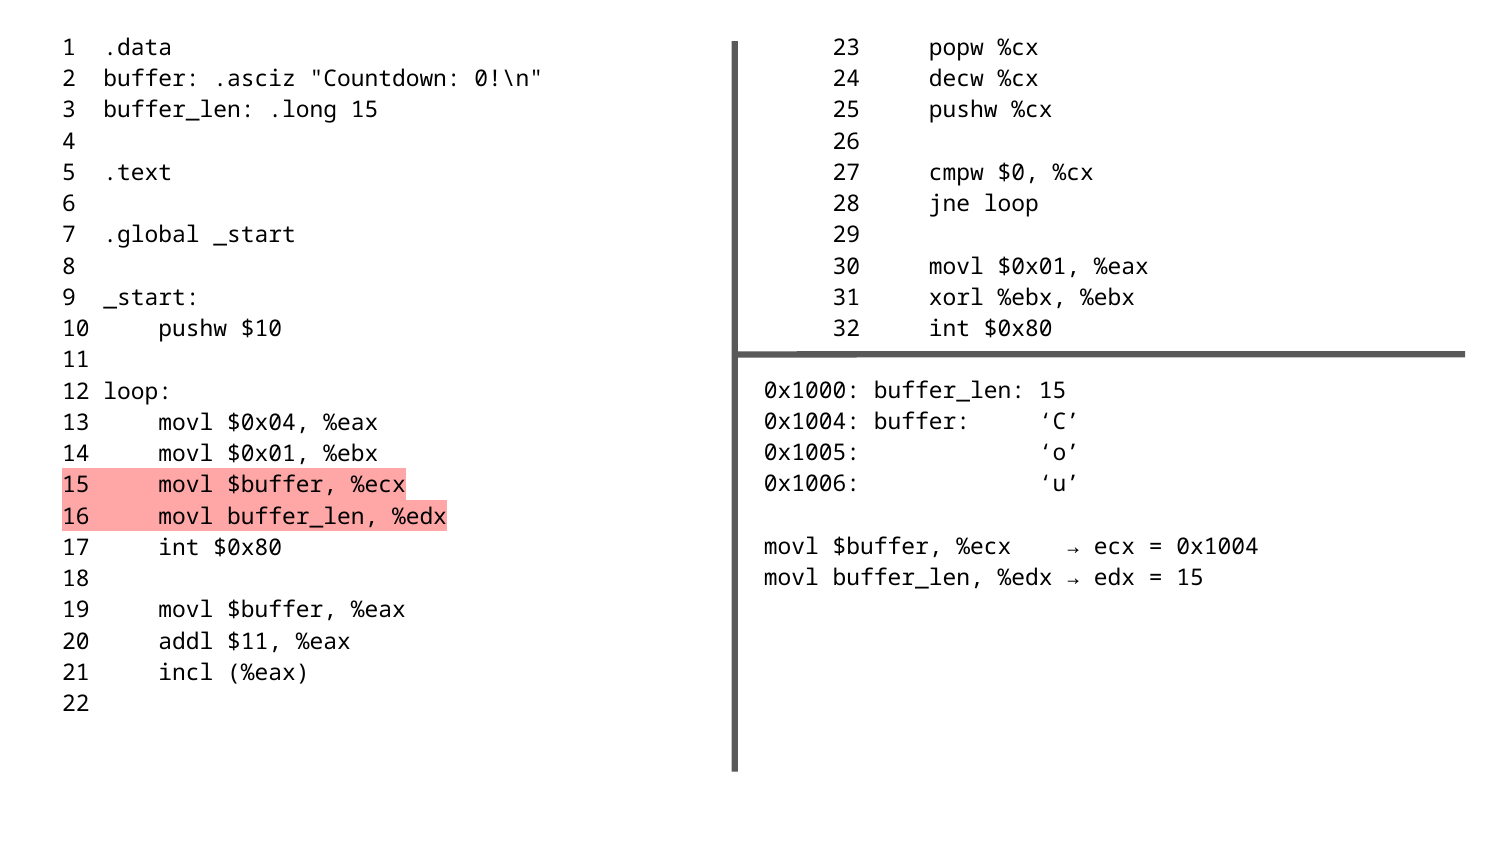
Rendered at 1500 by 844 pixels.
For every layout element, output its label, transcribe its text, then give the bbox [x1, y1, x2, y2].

text_box 1 .data 2 buffer: .asciz "Countdown: 0!\n" 3 buffer_len: .long 15 4 5 .text 6 7 .global _start 8 9 _start: 10 pushw $10 11 12 loop: 13 movl $0x04, %eax 14 movl $0x01, %ebx 15 movl $buffer, %ecx 16 movl buffer_len, %edx 17 int $0x80 18 19 movl $buffer, %eax 20 addl $11, %eax 21 incl (%eax) 22 [47, 23, 559, 735]
text_box 23 popw %cx 24 decw %cx 25 pushw %cx 26 27 cmpw $0, %cx 28 jne loop 29 30 movl $0x01, %eax 31 xorl %ebx, %ebx 32 int $0x80 [749, 23, 1164, 351]
text_box 0x1000: buffer_len: 15 0x1004: buffer: ‘C’ 0x1005: ‘o’ 0x1006: ‘u’ movl $buffer, %ecx → ecx = 0x1004 movl buffer_len, %edx → edx = 15 [749, 366, 1441, 792]
